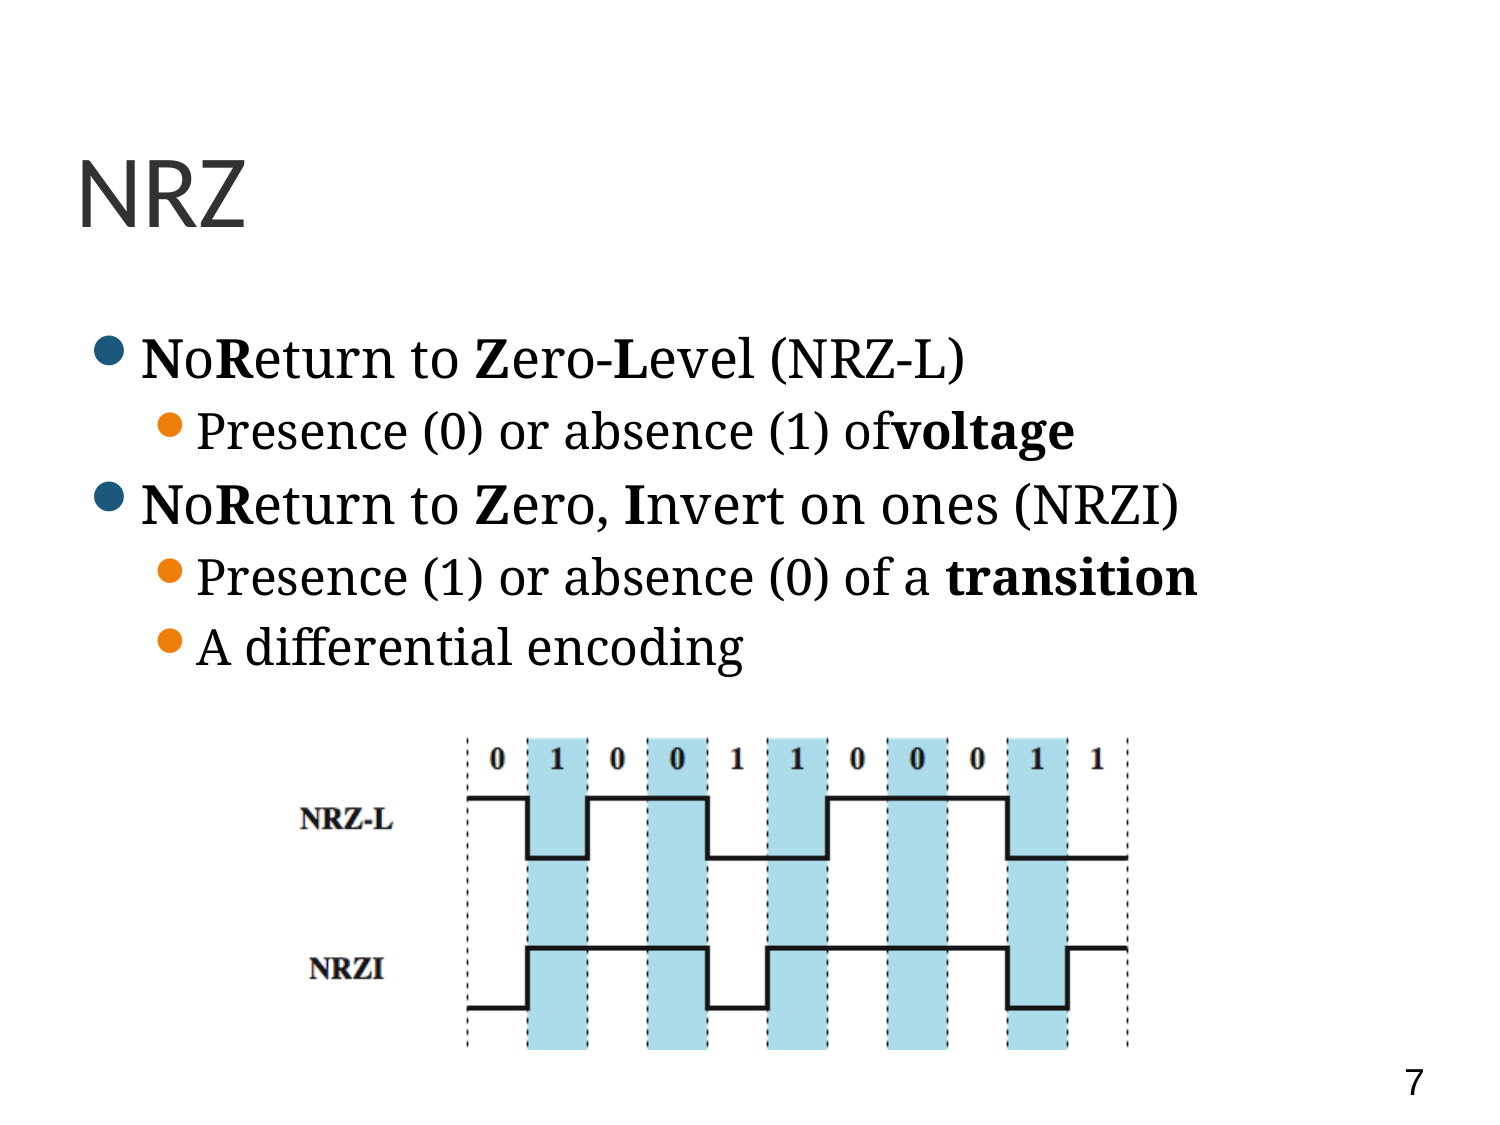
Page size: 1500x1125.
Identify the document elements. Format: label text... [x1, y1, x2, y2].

text_box NoReturn to Zero-Level (NRZ-L) Presence (0) or absence (1) ofvoltage NoReturn to Zero, Invert on ones (NRZI) Presence (1) or absence (0) of a transition A differential encoding [75, 317, 1426, 1038]
picture [212, 697, 1225, 1051]
text_box <number> [1299, 1042, 1426, 1103]
title NRZ [75, 115, 1426, 304]
